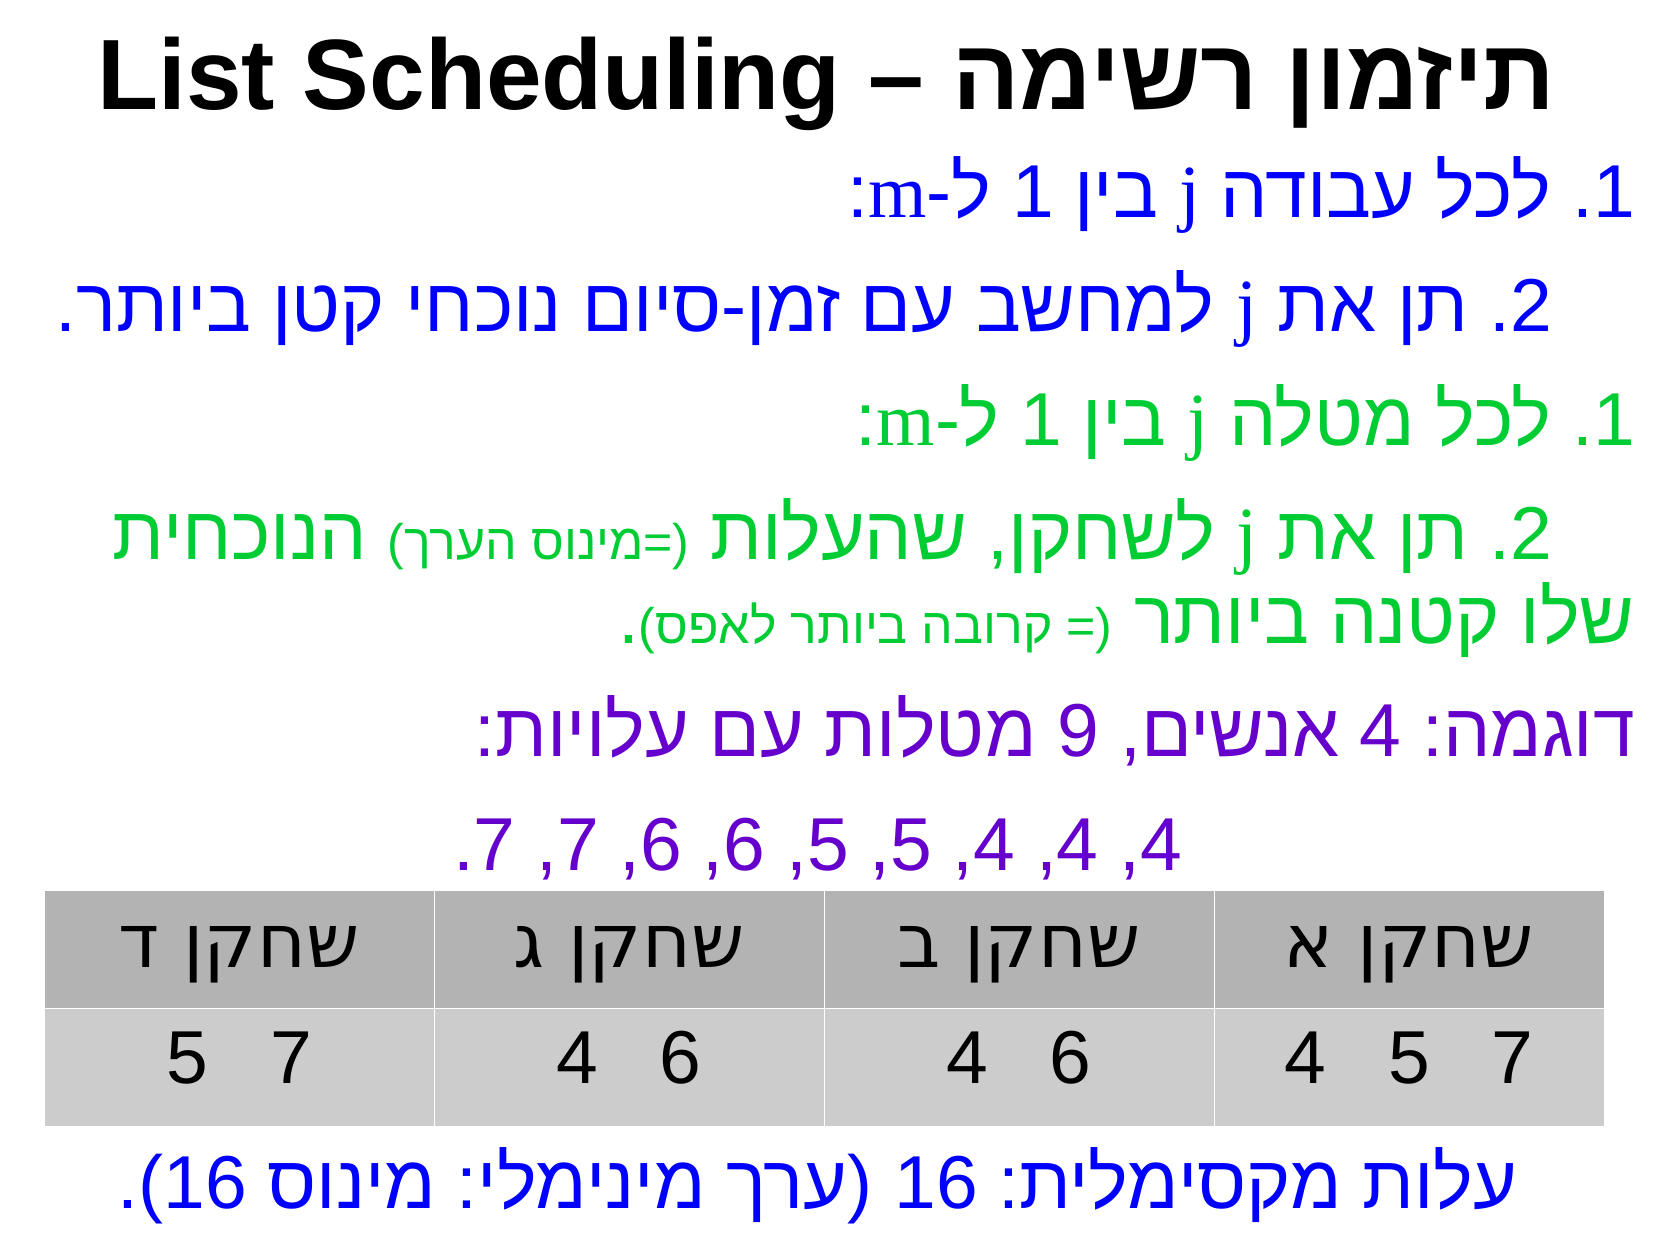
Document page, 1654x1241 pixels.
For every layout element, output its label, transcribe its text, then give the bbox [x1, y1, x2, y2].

table_header שחקן ד [45, 891, 434, 1008]
table_header שחקן ב [825, 891, 1214, 1008]
table_cell 4 6 [825, 1009, 1214, 1126]
table_cell 5 7 [45, 1009, 434, 1126]
title תיזמון רשימה – List Scheduling [0, 0, 1654, 151]
table_cell 4 5 7 [1215, 1009, 1604, 1126]
table_header שחקן א [1215, 891, 1604, 1008]
table_header שחקן ג [435, 891, 824, 1008]
list 1. לכל עבודה j בין 1 ל-m: 2. תן את j למחשב עם זמן-סיום נוכחי קטן ביותר. 1. לכל מטלה j בין 1 ל-m: 2. תן את j לשחקן, שהעלות (=מינוס הערך) הנוכחית שלו קטנה ביותר (= קרובה ביותר לאפס). דוגמה: 4 אנשים, 9 מטלות עם עלויות: 4, 4, 4, 5, 5, 6, 6, 7, 7. עלות מקסימלית: 16 (ערך מינימלי: מינוס 16). [0, 150, 1636, 901]
table_cell 4 6 [435, 1009, 824, 1126]
